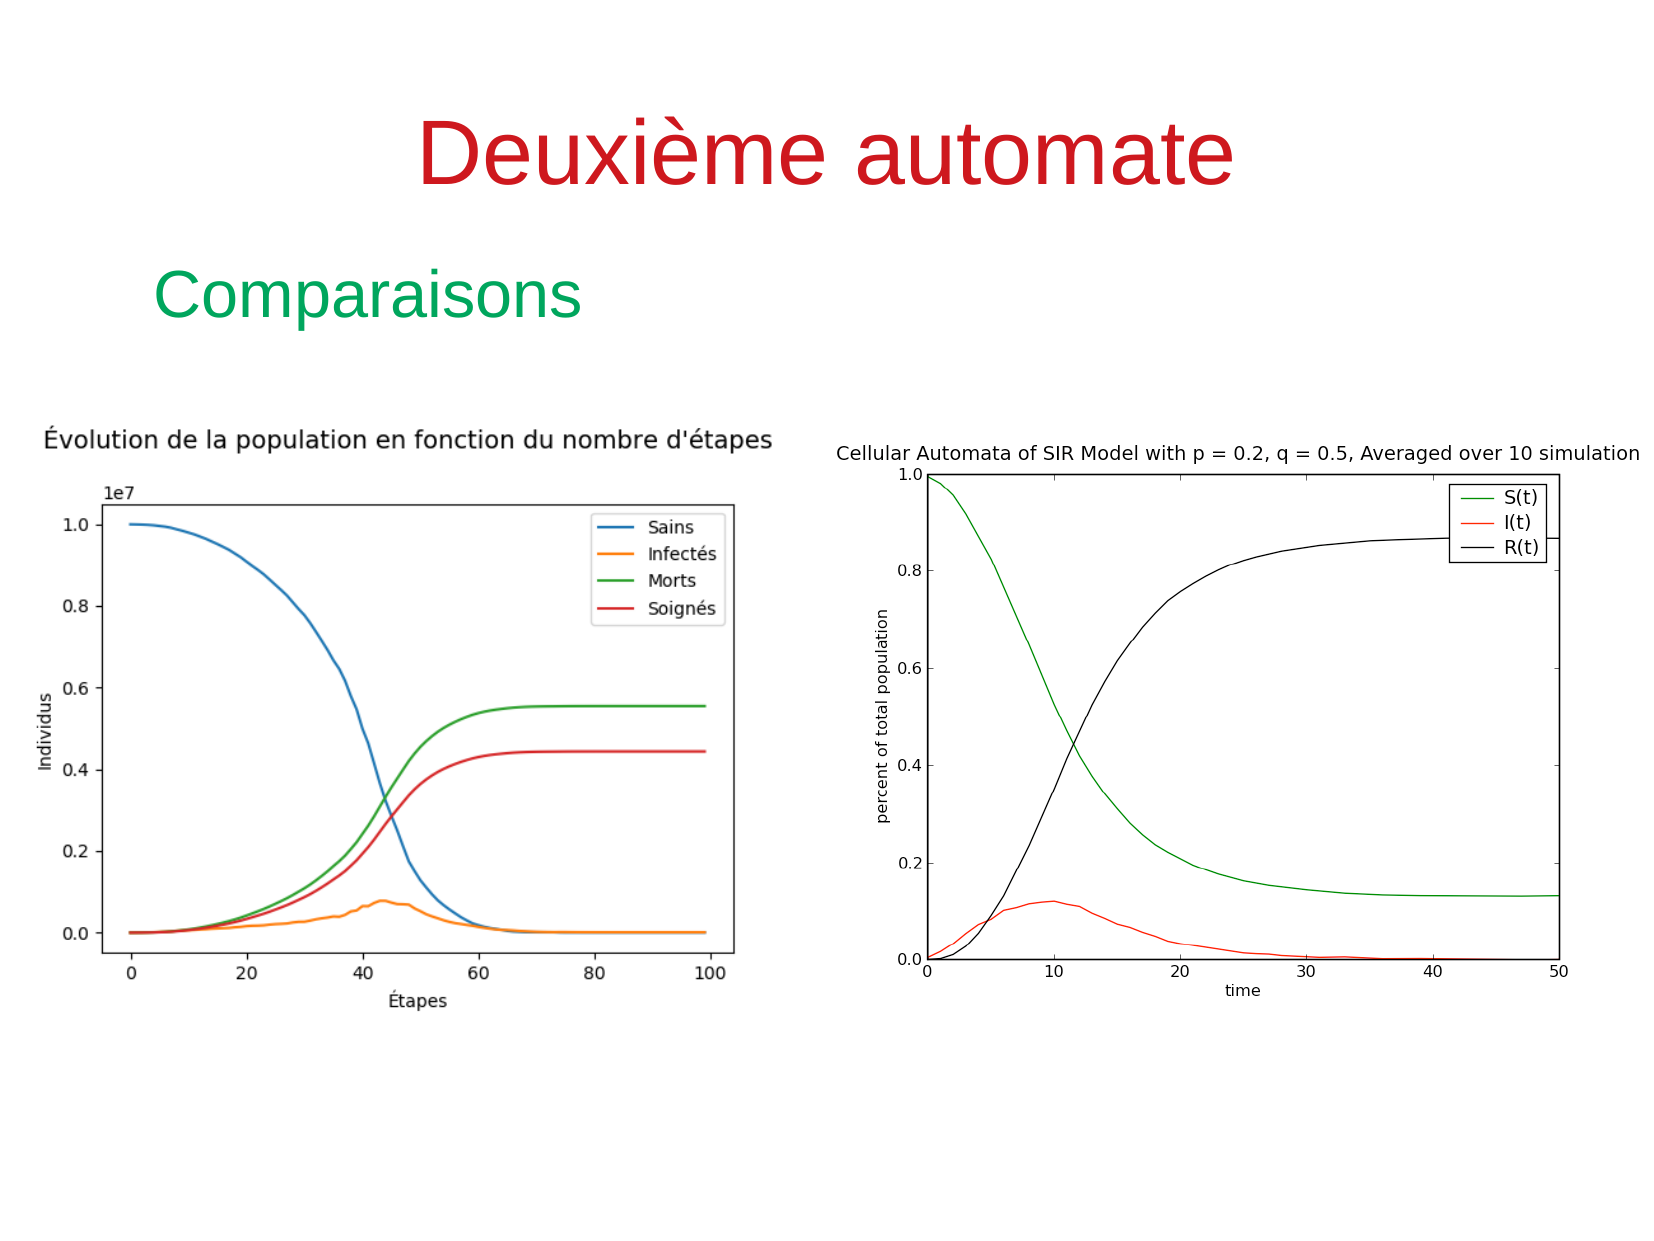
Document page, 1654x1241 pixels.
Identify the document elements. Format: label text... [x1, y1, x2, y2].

picture [826, 413, 1642, 1020]
title Deuxième automate [82, 49, 1572, 256]
list Comparaisons [82, 256, 1572, 976]
picture [0, 413, 815, 1020]
